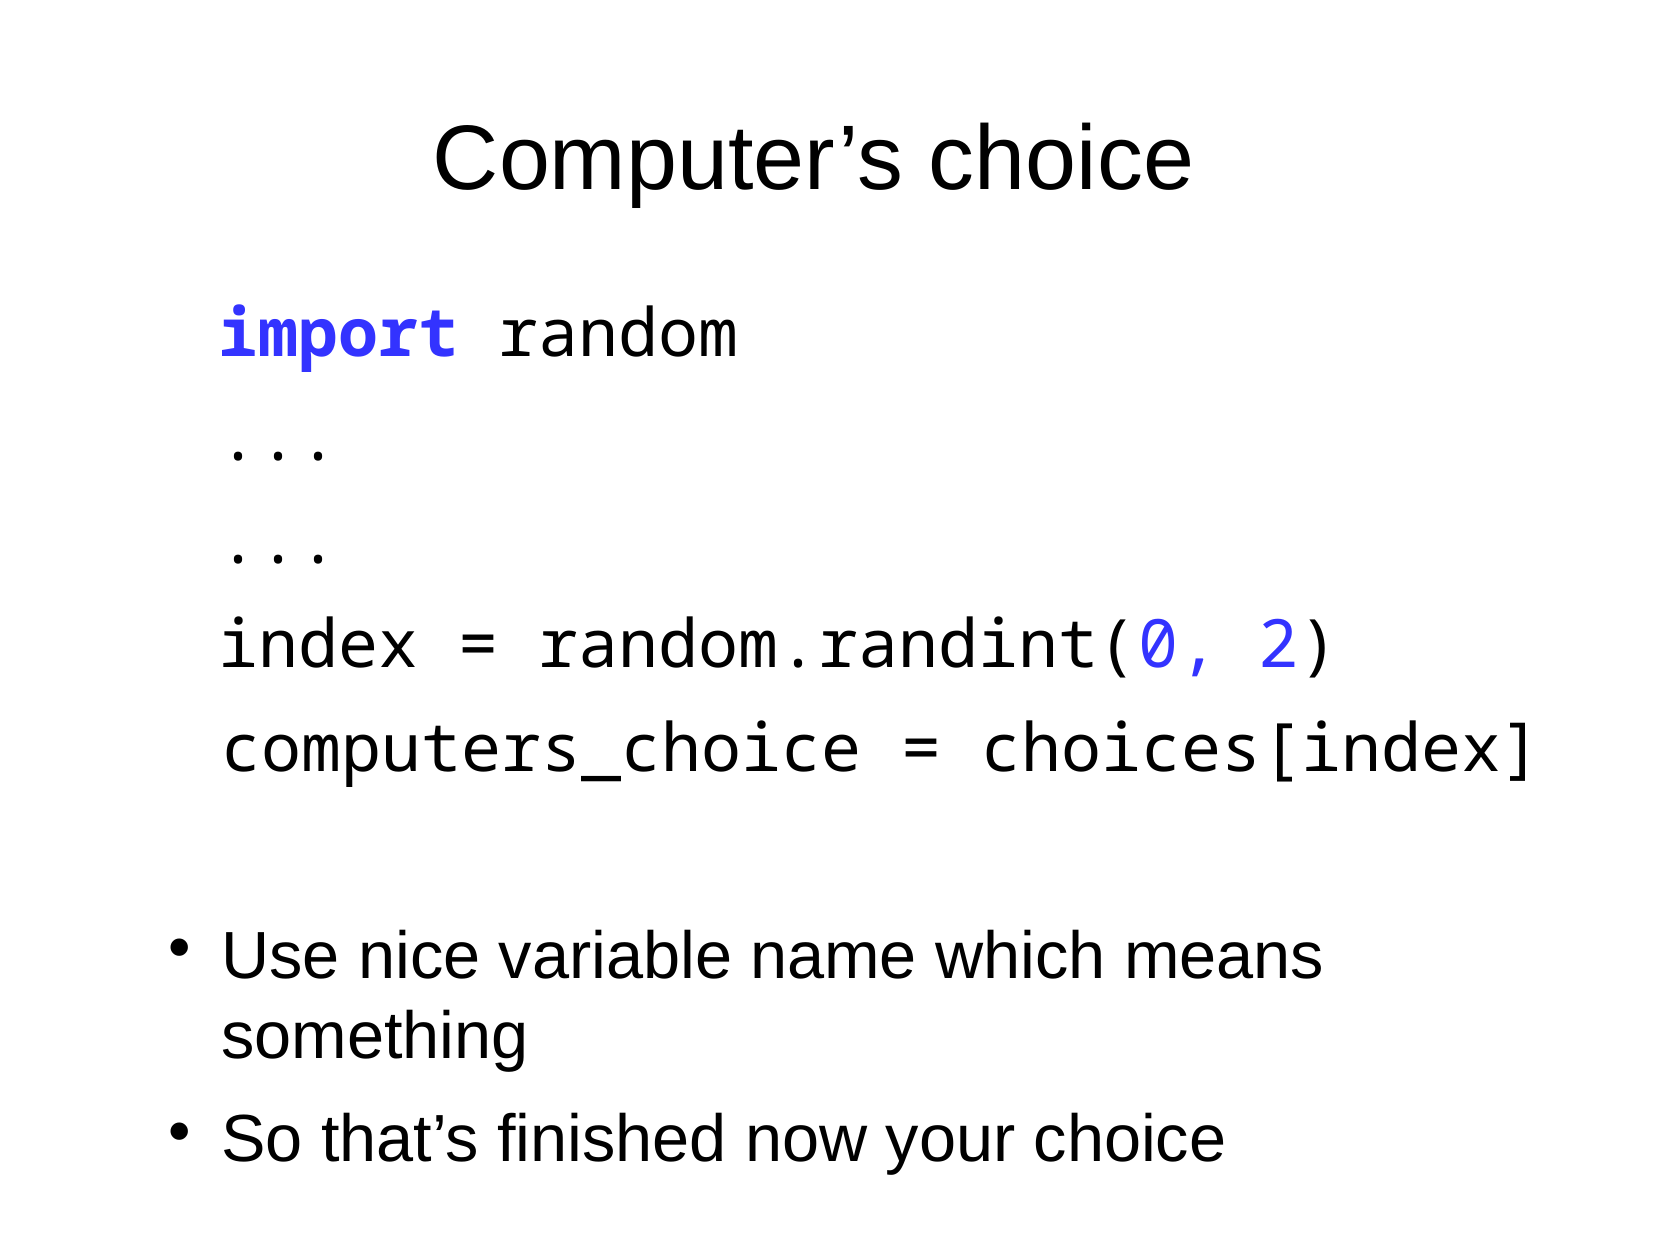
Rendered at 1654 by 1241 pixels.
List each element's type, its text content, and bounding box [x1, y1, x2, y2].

text_box import random ... ... index = random.randint(0, 2) computers_choice = choices[index] Use nice variable name which means something So that’s finished now your choice [76, 290, 1565, 1010]
text_box Computer’s choice [82, 49, 1571, 257]
